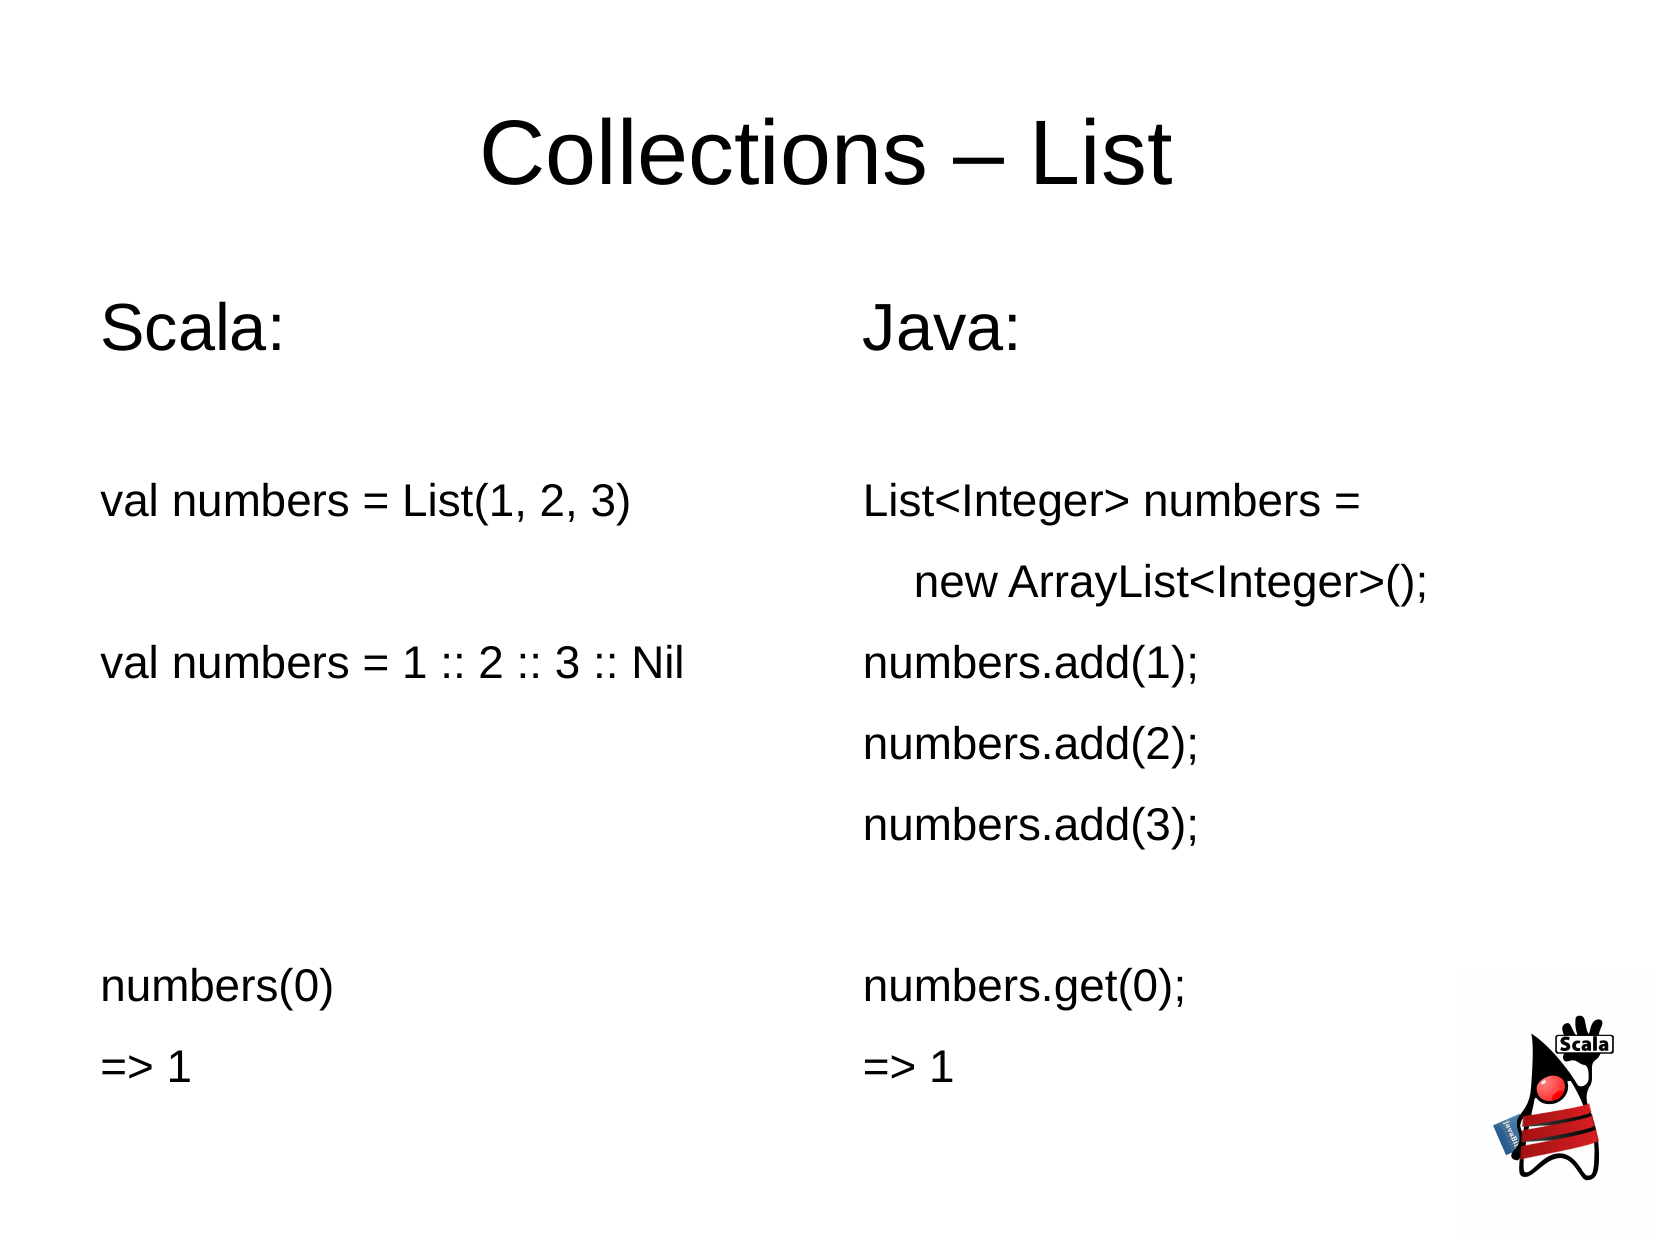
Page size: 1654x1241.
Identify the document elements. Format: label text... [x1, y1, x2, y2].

picture [1462, 969, 1654, 1241]
title Collections – List [82, 56, 1571, 250]
list Scala: val numbers = List(1, 2, 3) val numbers = 1 :: 2 :: 3 :: Nil numbers(0) => 1 [82, 290, 809, 1109]
list Java: List<Integer> numbers = new ArrayList<Integer>(); numbers.add(1); numbers.add(2); numbers.add(3); numbers.get(0); => 1 [845, 290, 1572, 1109]
